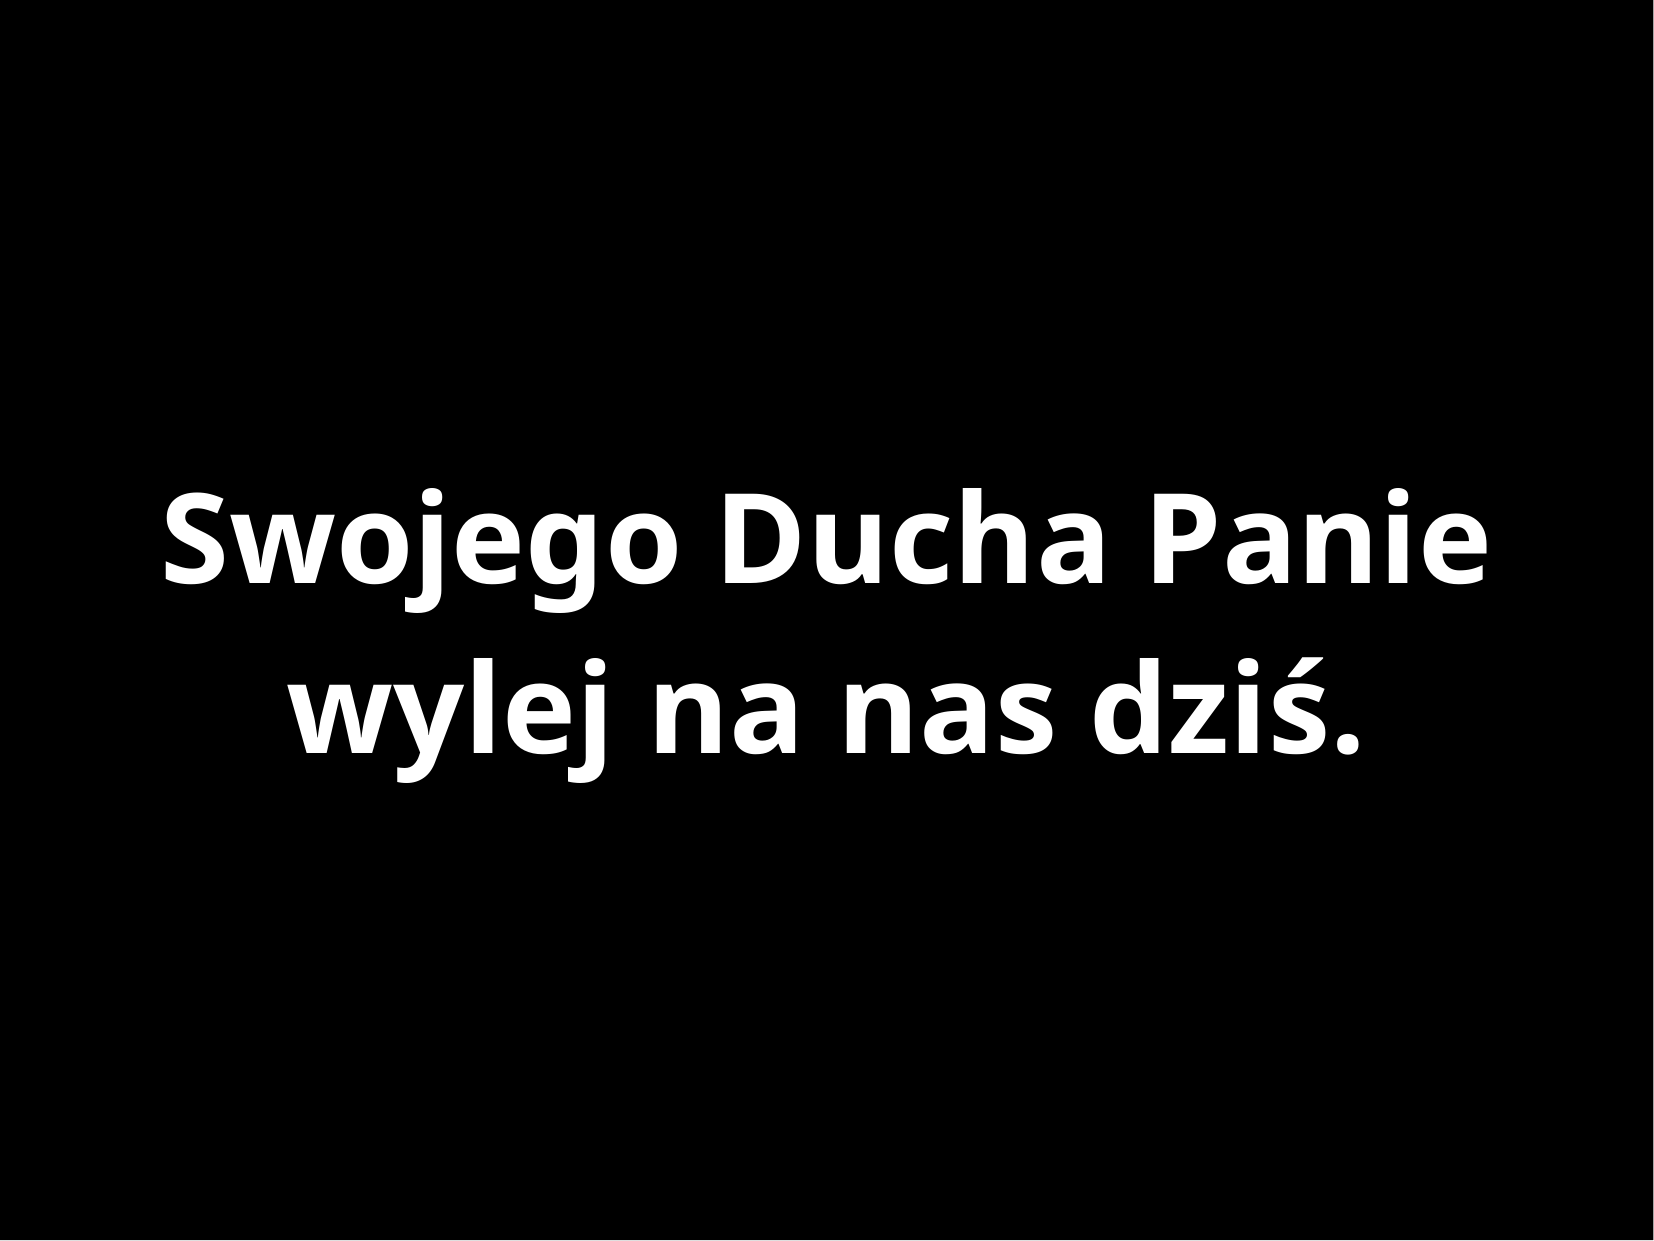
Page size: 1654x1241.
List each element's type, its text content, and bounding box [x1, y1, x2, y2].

title Swojego Ducha Panie wylej na nas dziś. [0, 0, 1654, 1241]
